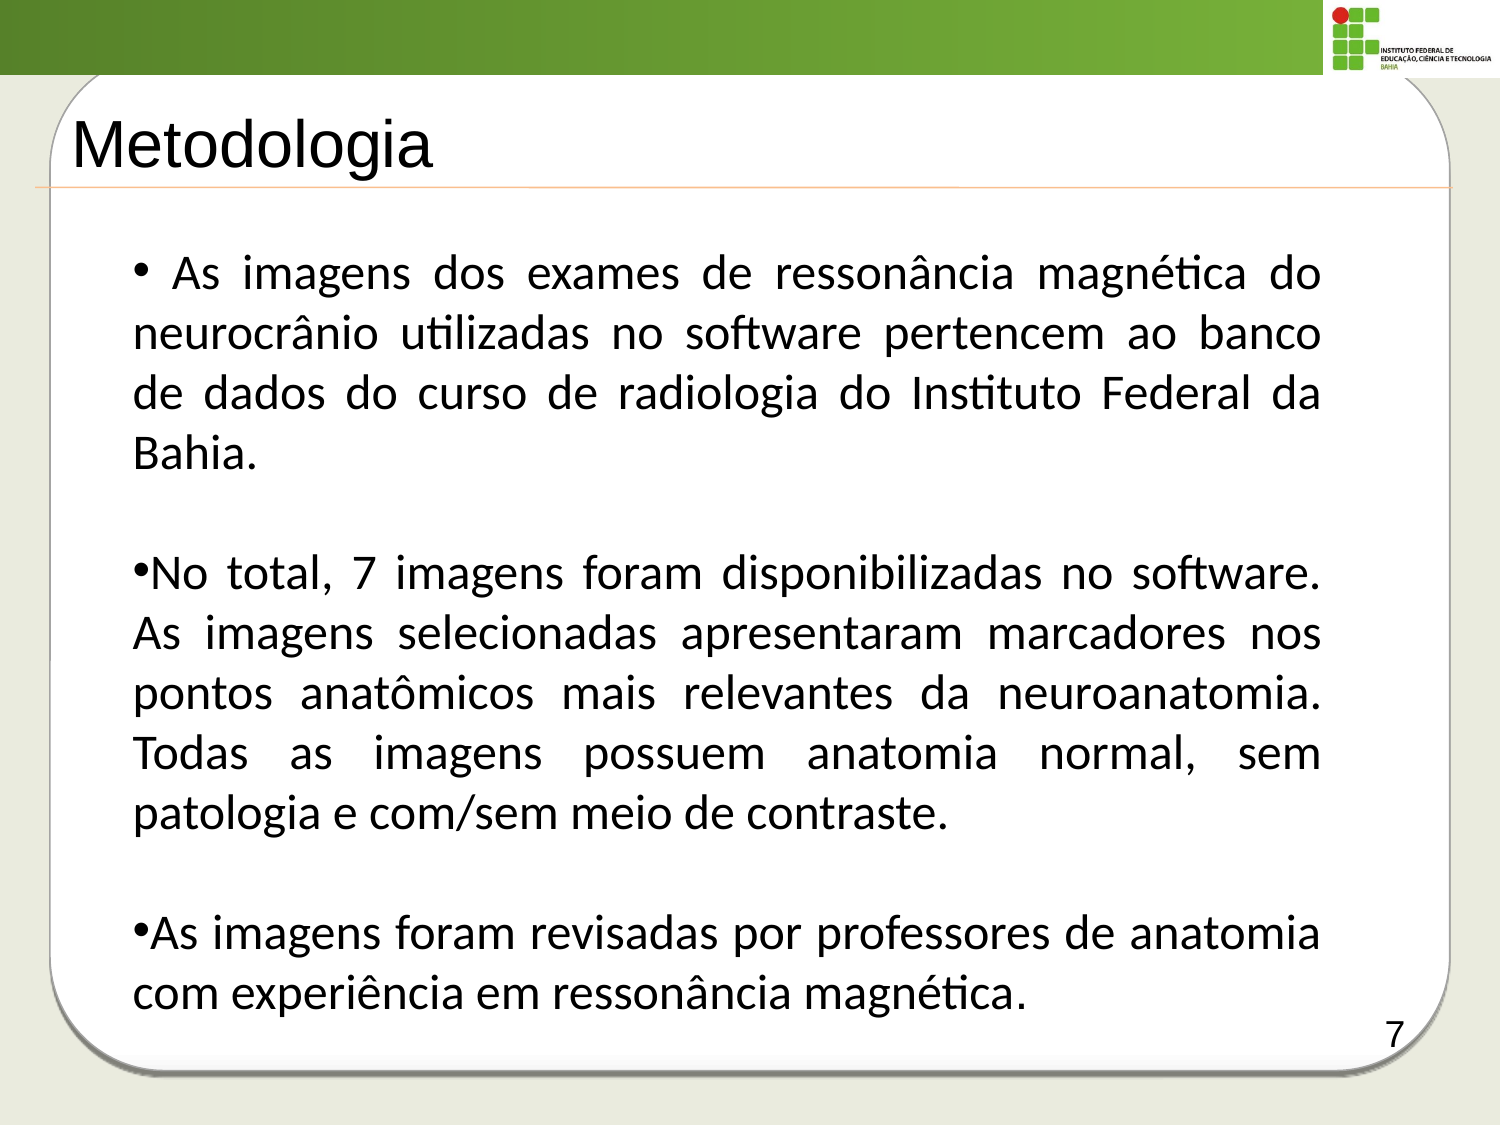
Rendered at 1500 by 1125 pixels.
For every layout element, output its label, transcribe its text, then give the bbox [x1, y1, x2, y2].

picture [1323, 0, 1500, 79]
text_box As imagens dos exames de ressonância magnética do neurocrânio utilizadas no software pertencem ao banco de dados do curso de radiologia do Instituto Federal da Bahia. No total, 7 imagens foram disponibilizadas no software. As imagens selecionadas apresentaram marcadores nos pontos anatômicos mais relevantes da neuroanatomia. Todas as imagens possuem anatomia normal, sem patologia e com/sem meio de contraste. As imagens foram revisadas por professores de anatomia com experiência em ressonância magnética. [117, 231, 1337, 317]
text_box [0, 0, 1323, 75]
text_box <number> [1369, 1002, 1445, 1063]
text_box Metodologia [56, 93, 1500, 189]
